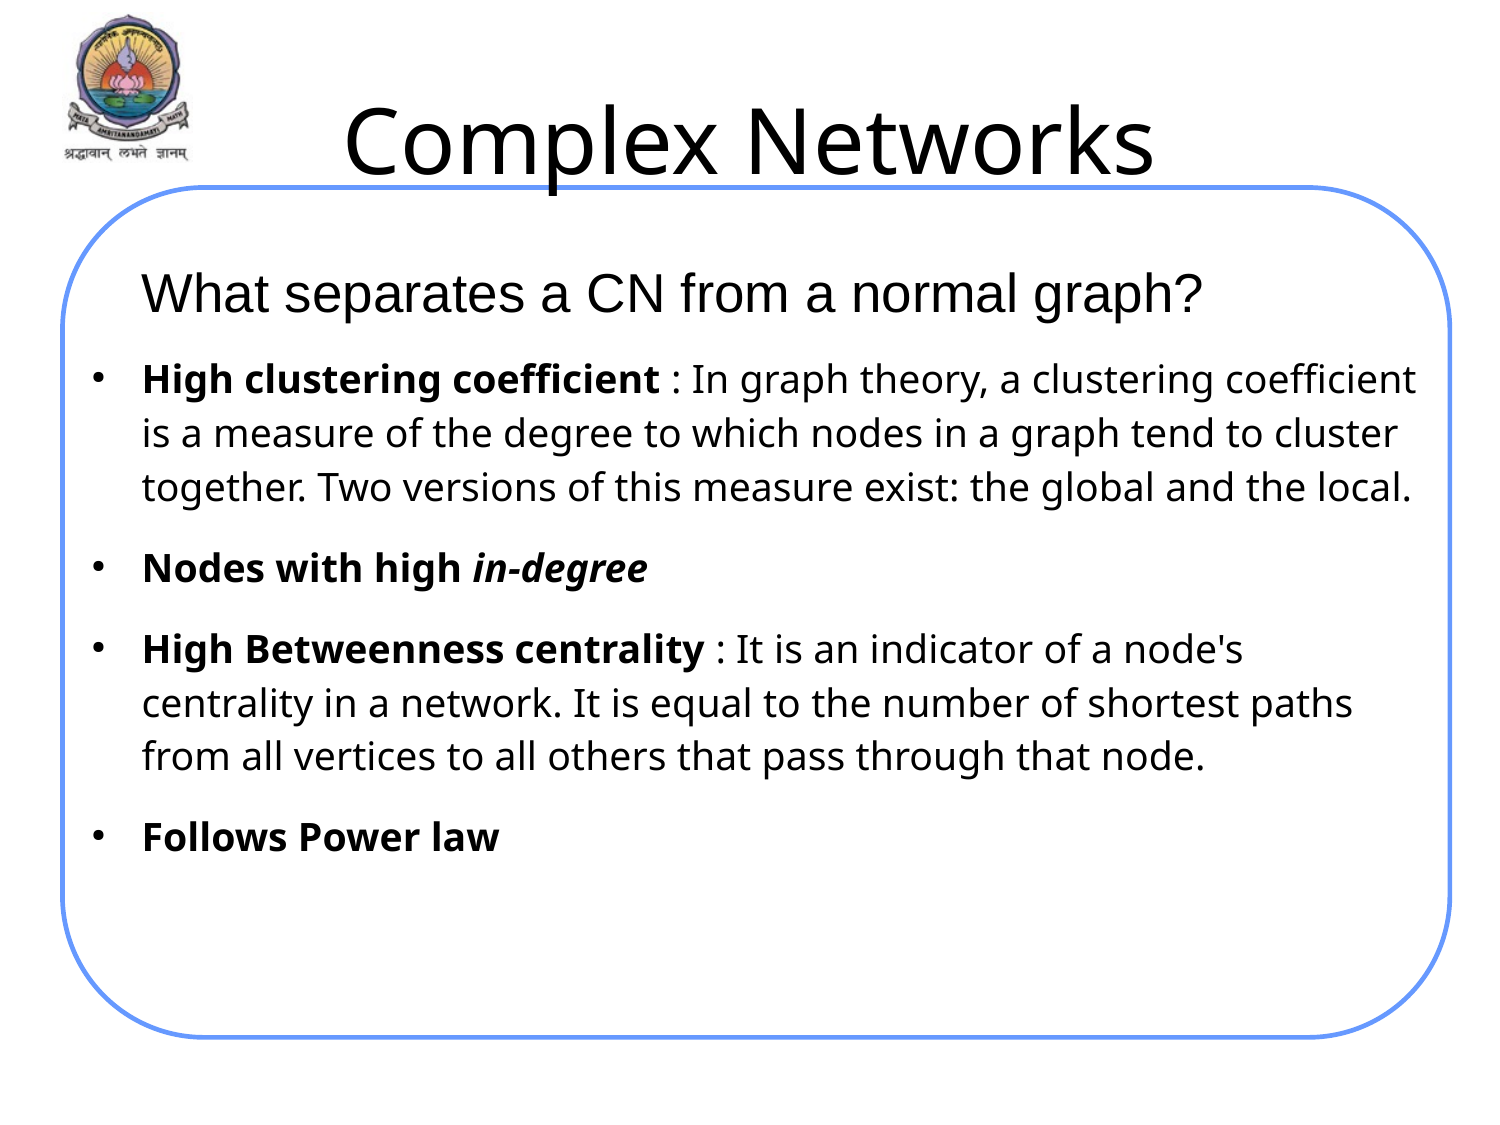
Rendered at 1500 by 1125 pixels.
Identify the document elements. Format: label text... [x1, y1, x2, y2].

picture [62, 12, 193, 163]
list What separates a CN from a normal graph? High clustering coefficient : In graph theory, a clustering coefficient is a measure of the degree to which nodes in a graph tend to cluster together. Two versions of this measure exist: the global and the local. Nodes with high in-degree High Betweenness centrality : It is an indicator of a node's centrality in a network. It is equal to the number of shortest paths from all vertices to all others that pass through that node. Follows Power law [75, 263, 1425, 916]
title Complex Networks [75, 44, 1426, 233]
